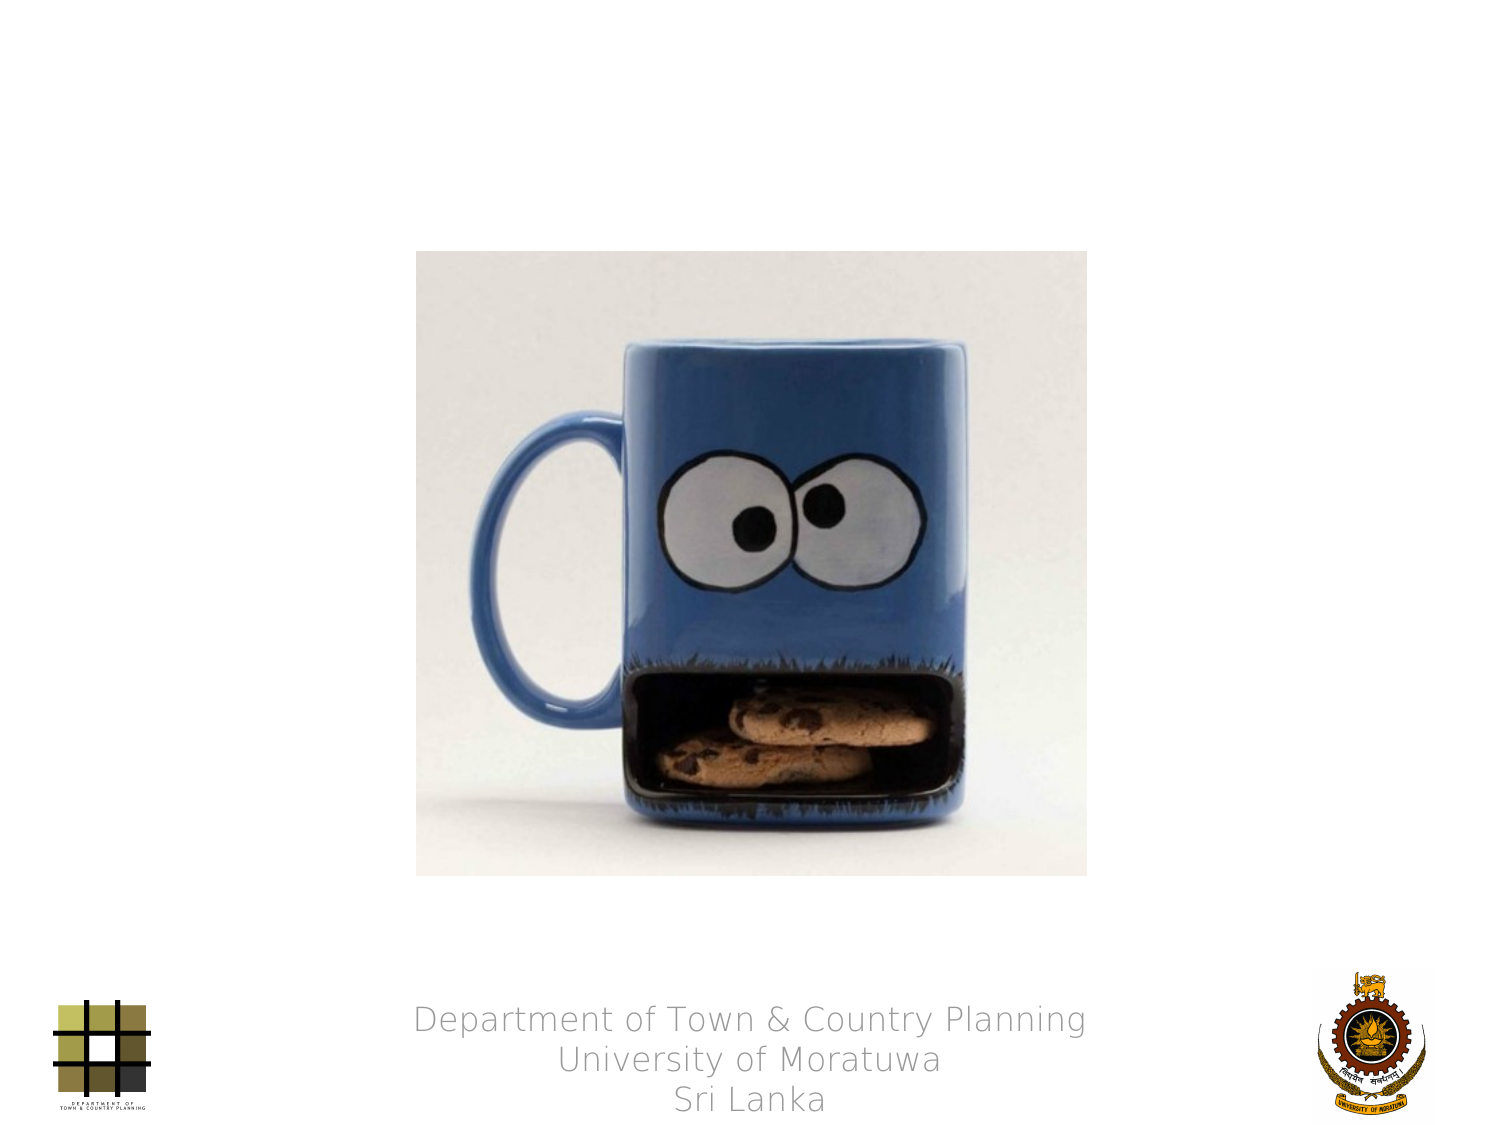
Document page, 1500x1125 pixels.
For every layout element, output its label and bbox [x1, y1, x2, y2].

picture [1312, 966, 1435, 1125]
picture [53, 1000, 151, 1110]
picture [416, 251, 1087, 876]
